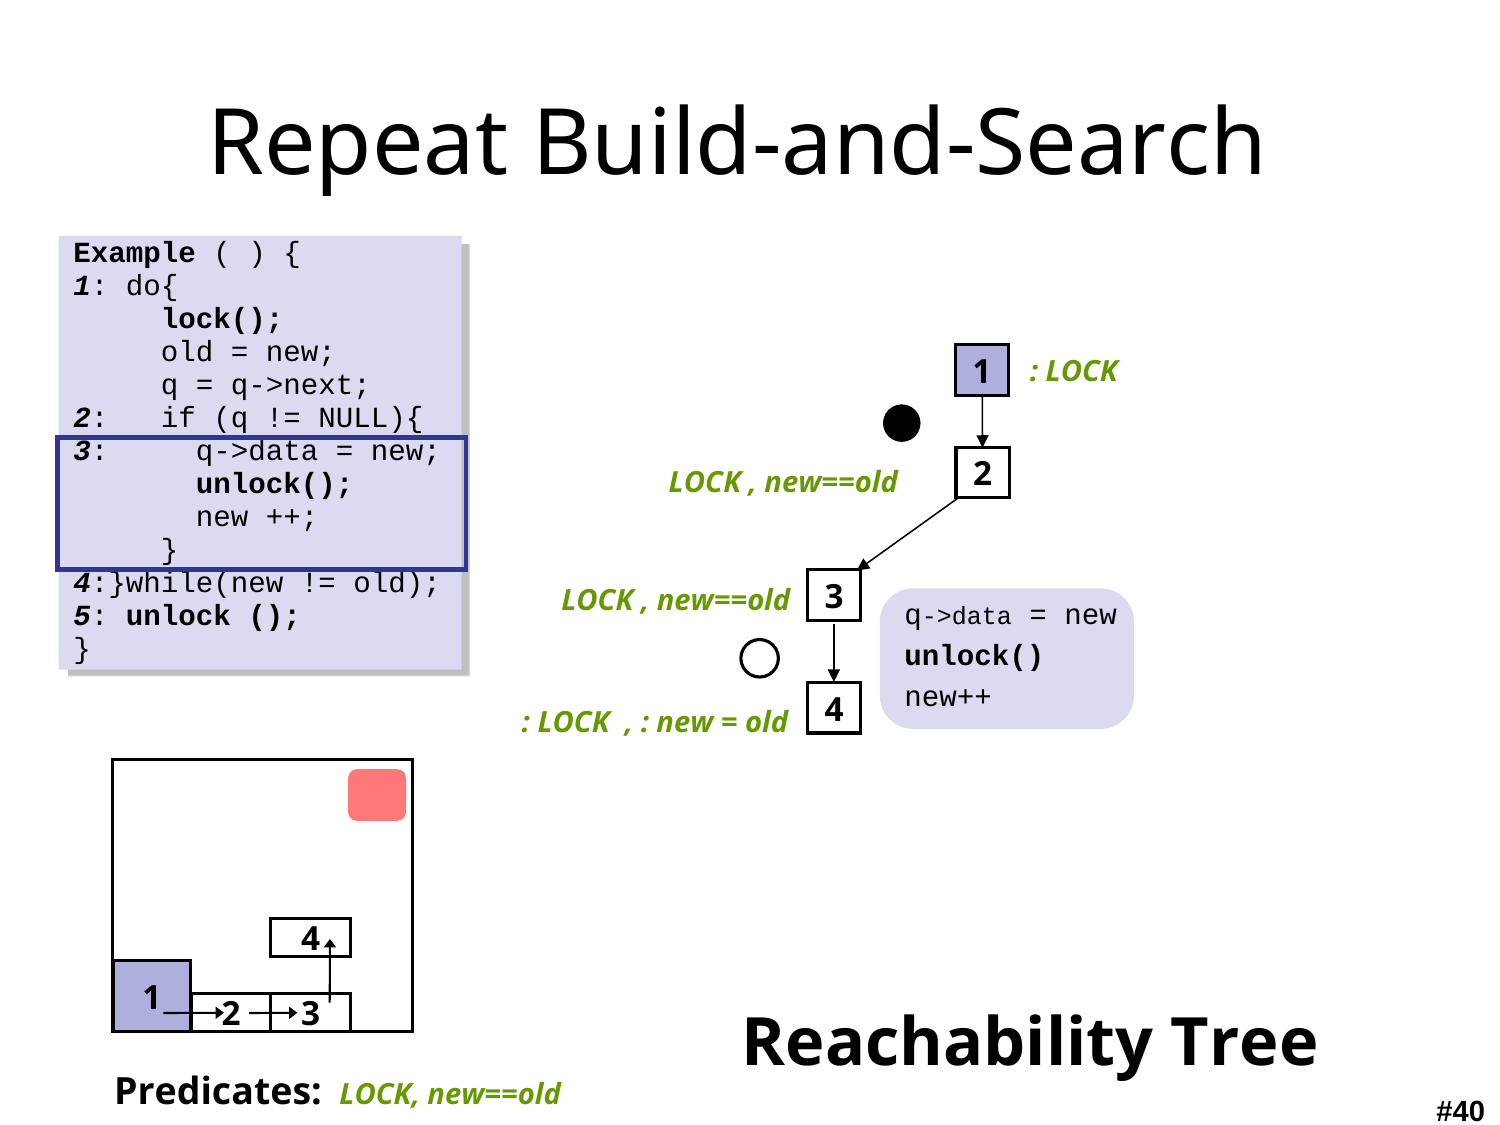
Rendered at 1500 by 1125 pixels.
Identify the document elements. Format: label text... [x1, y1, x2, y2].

text_box LOCK , new==old [668, 459, 920, 508]
text_box 4 [270, 918, 351, 957]
text_box 3 [270, 993, 351, 1032]
text_box Example ( ) { 1: do{ lock(); old = new; q = q->next; 2: if (q != NULL){ 3: q->data = new; unlock(); new ++; } 4:}while(new != old); 5: unlock (); } [60, 440, 462, 567]
text_box : LOCK [1015, 348, 1163, 396]
text_box q->data = new unlock() new++ [879, 588, 1134, 729]
text_box 1 [955, 344, 1009, 396]
text_box 2 [191, 993, 270, 1032]
text_box : LOCK , : new = old [450, 699, 789, 747]
text_box 3 [807, 569, 861, 621]
text_box Example ( ) { 1: do{ lock(); old = new; q = q->next; 2: if (q != NULL){ 3: q->data = new; unlock(); new ++; } 4:}while(new != old); 5: unlock (); } [58, 572, 462, 670]
text_box 1 [113, 960, 191, 1032]
text_box 4 [807, 682, 861, 734]
text_box Predicates: LOCK, new==old [99, 1064, 596, 1121]
text_box Reachability Tree [727, 999, 1334, 1088]
text_box 2 [955, 447, 1010, 498]
text_box LOCK , new==old [507, 577, 791, 625]
text_box Example ( ) { 1: do{ lock(); old = new; q = q->next; 2: if (q != NULL){ 3: q->data = new; unlock(); new ++; } 4:}while(new != old); 5: unlock (); } [58, 235, 462, 435]
text_box [348, 769, 407, 821]
text_box [114, 959, 192, 993]
text_box [882, 404, 921, 442]
title Repeat Build-and-Search [24, 45, 1476, 233]
